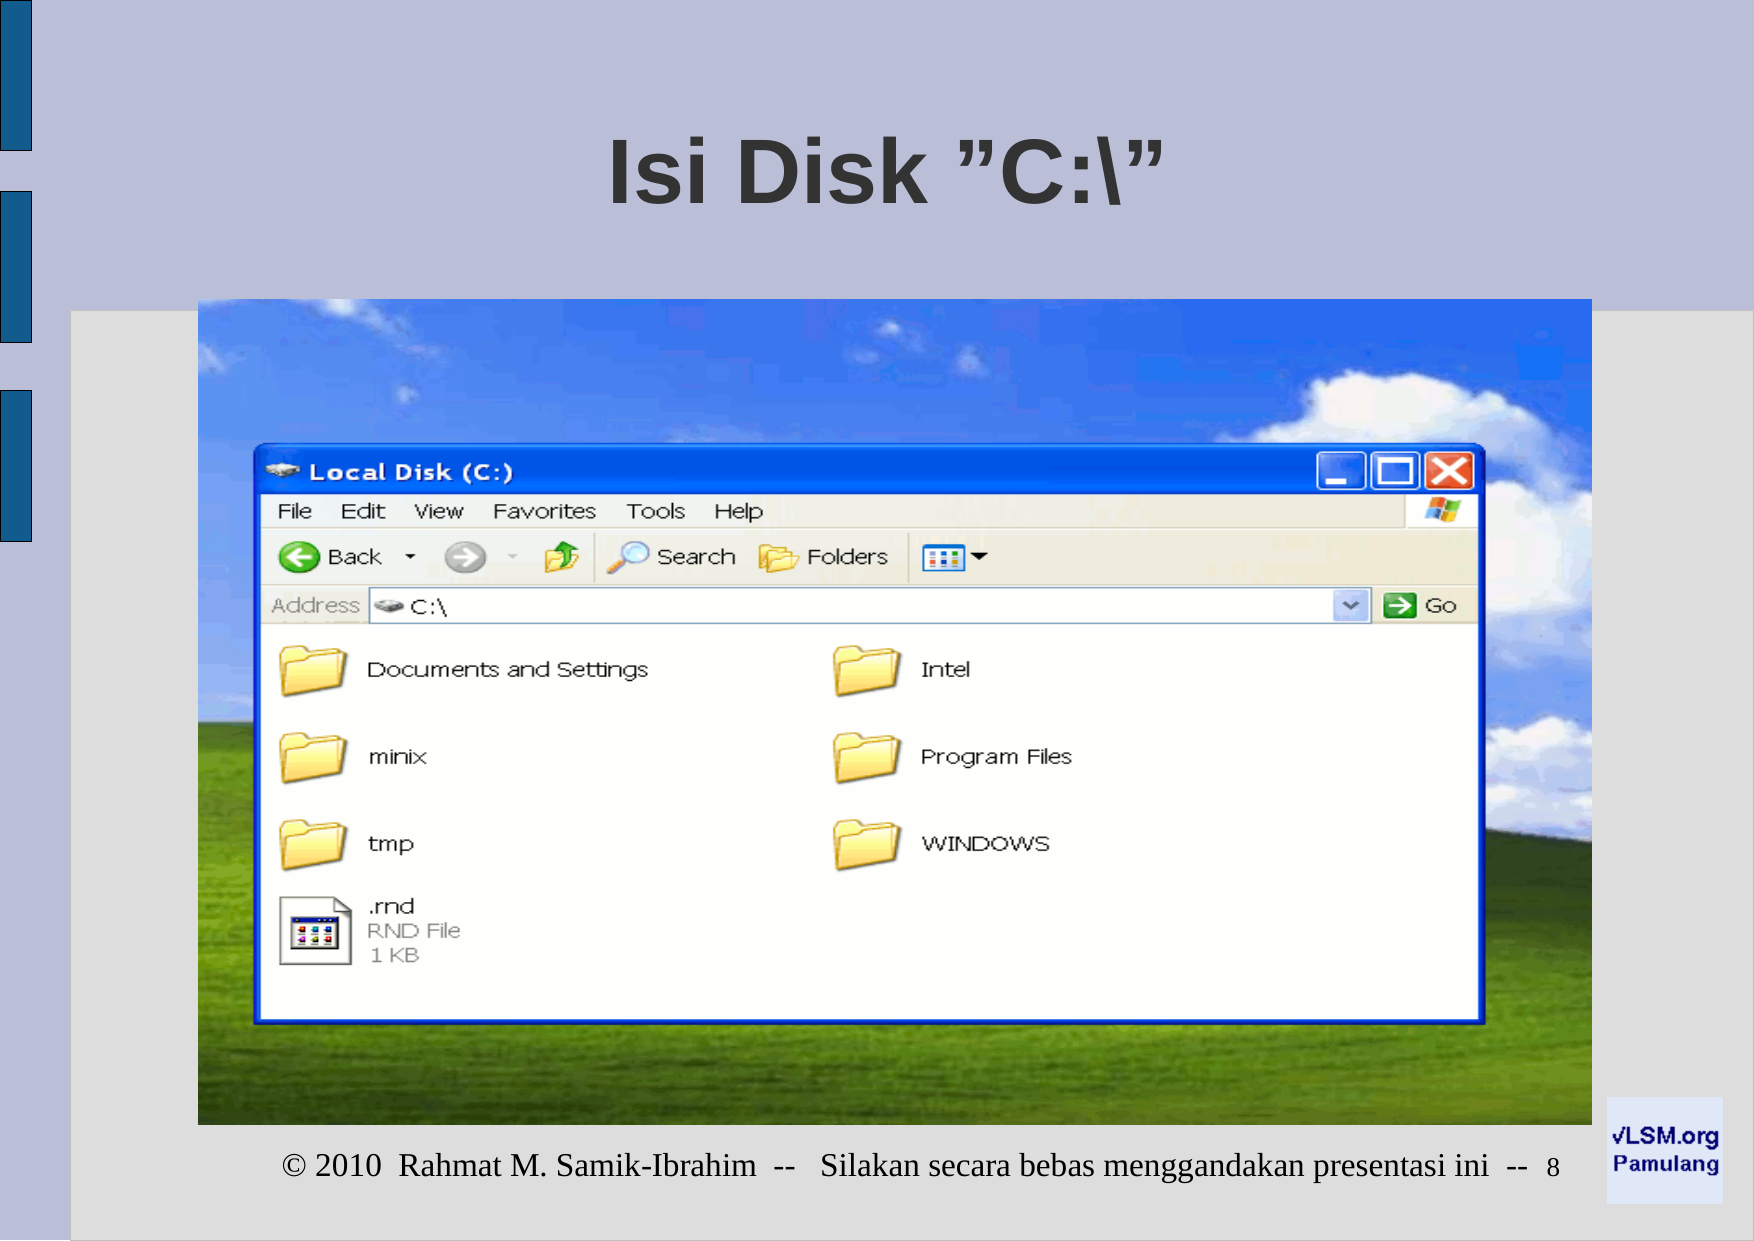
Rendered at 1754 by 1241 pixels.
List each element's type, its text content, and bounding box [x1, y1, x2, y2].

picture [1607, 1097, 1723, 1204]
title Isi Disk ”C:\” [77, 99, 1700, 244]
picture [198, 299, 1592, 1126]
